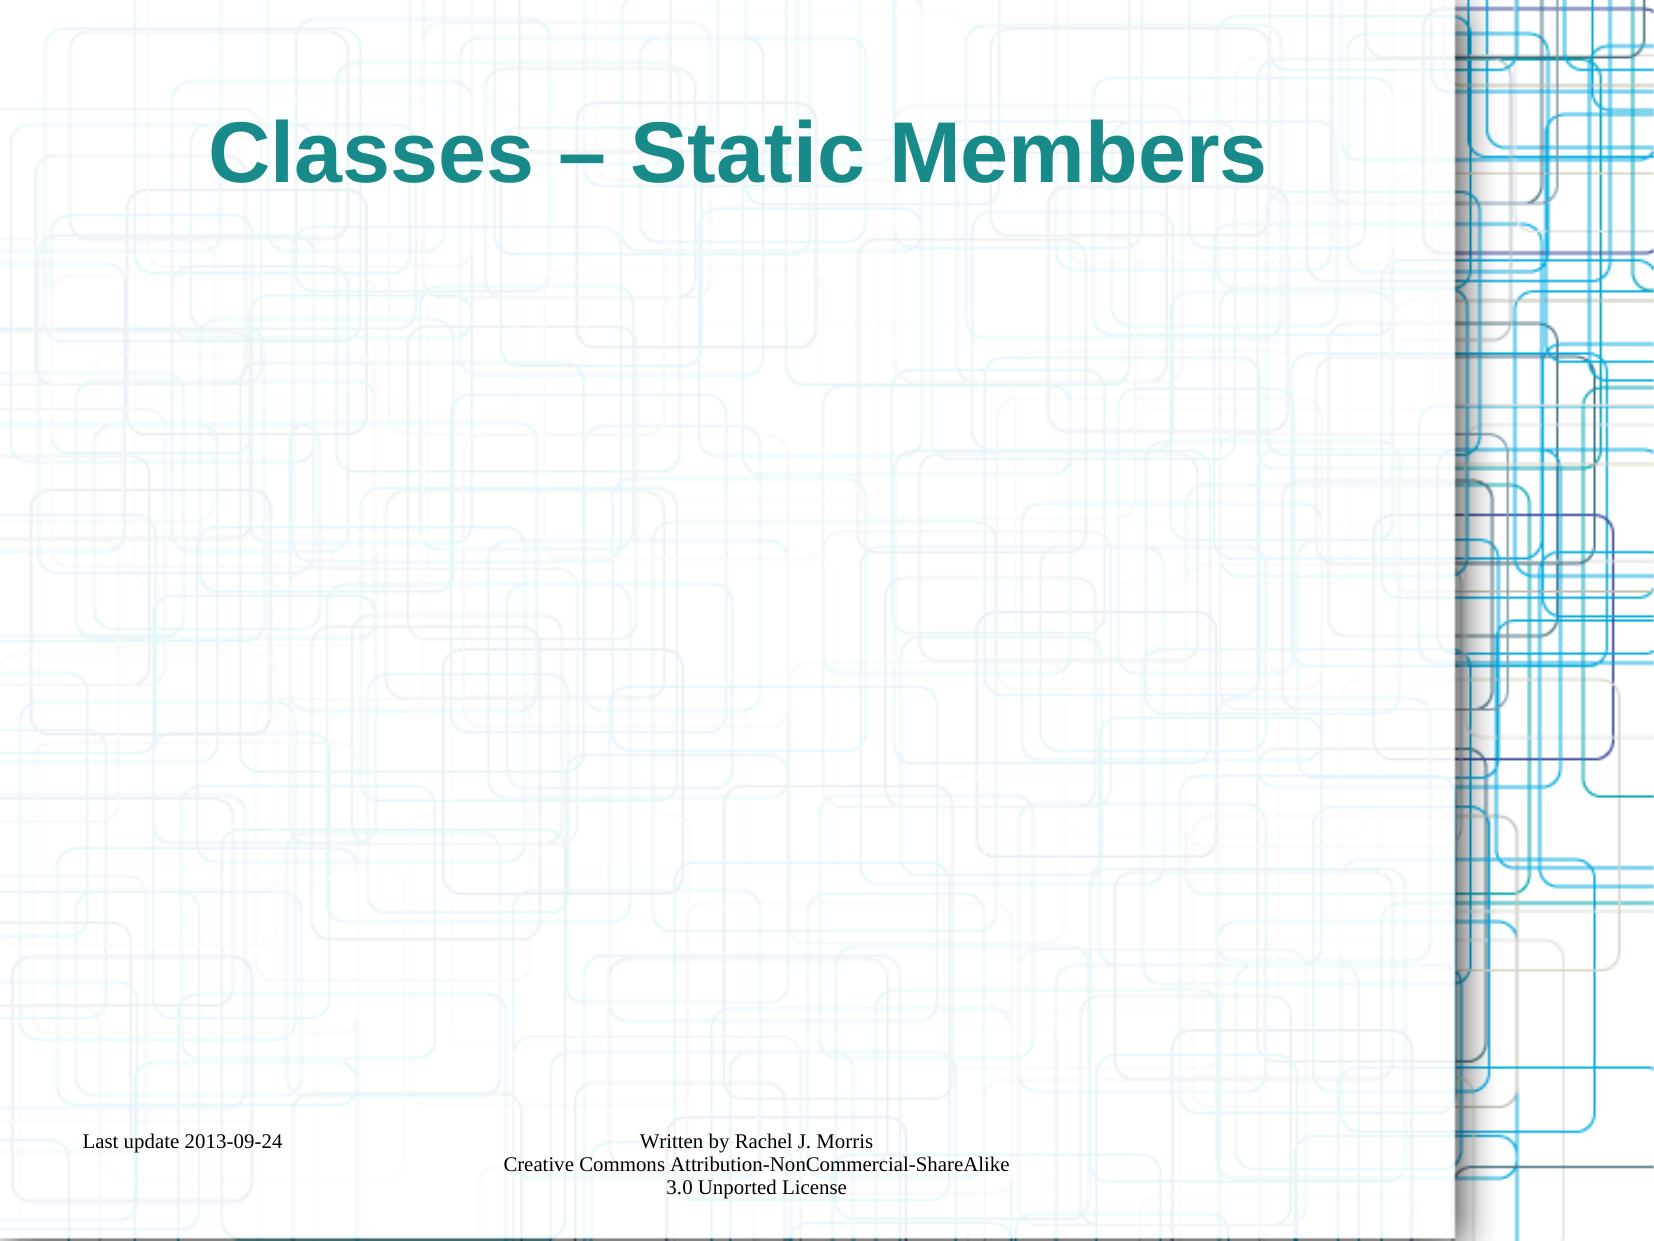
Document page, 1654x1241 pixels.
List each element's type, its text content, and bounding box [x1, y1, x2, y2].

picture [0, 0, 1654, 1241]
title Classes – Static Members [59, 49, 1418, 257]
